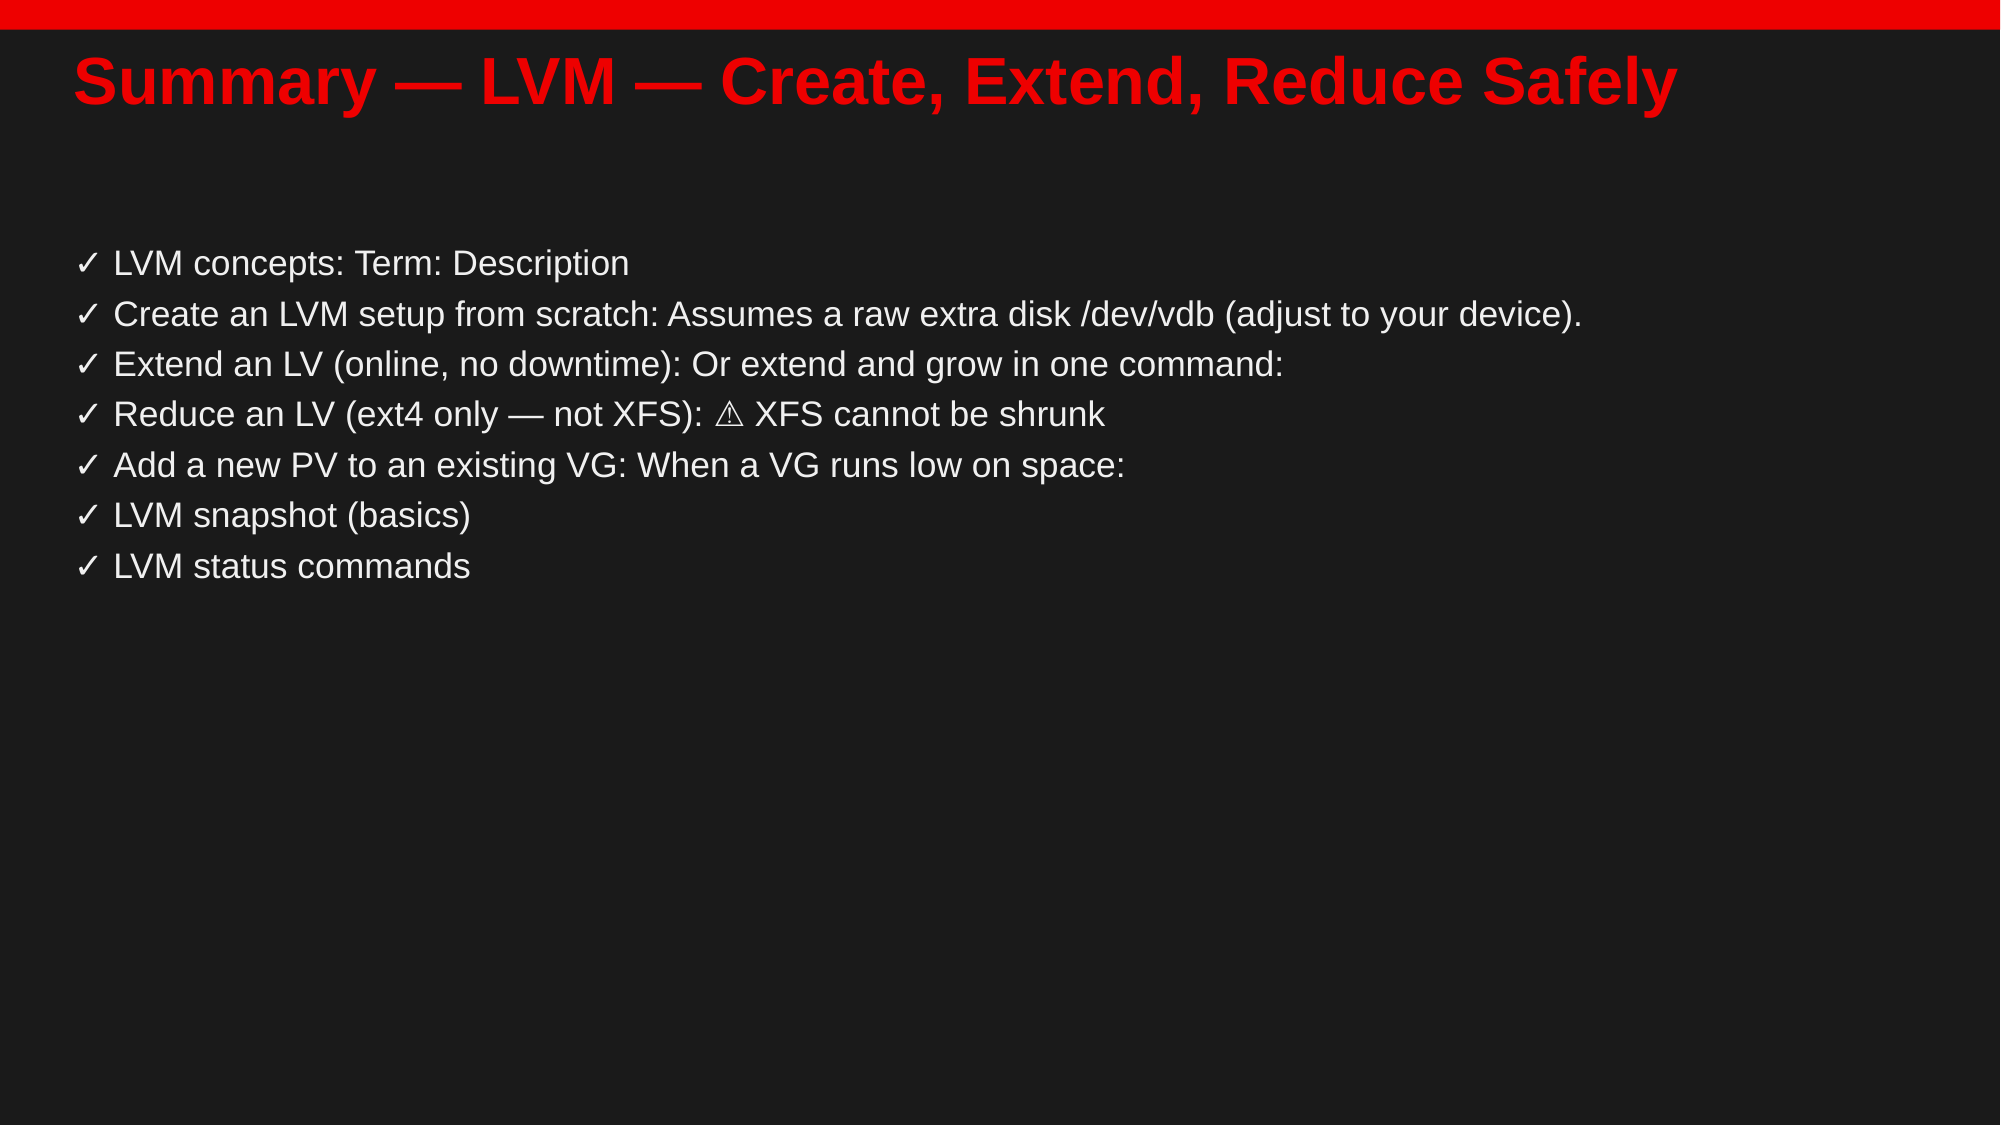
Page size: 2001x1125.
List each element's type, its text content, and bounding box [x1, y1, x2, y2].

text_box [0, 0, 2001, 30]
text_box Summary — LVM — Create, Extend, Reduce Safely [59, 36, 1942, 208]
text_box ✓ LVM concepts: Term: Description ✓ Create an LVM setup from scratch: Assumes a raw extra disk /dev/vdb (adjust to your device). ✓ Extend an LV (online, no downtime): Or extend and grow in one command: ✓ Reduce an LV (ext4 only — not XFS): ⚠️ XFS cannot be shrunk ✓ Add a new PV to an existing VG: When a VG runs low on space: ✓ LVM snapshot (basics) ✓ LVM status commands [59, 236, 1942, 1037]
